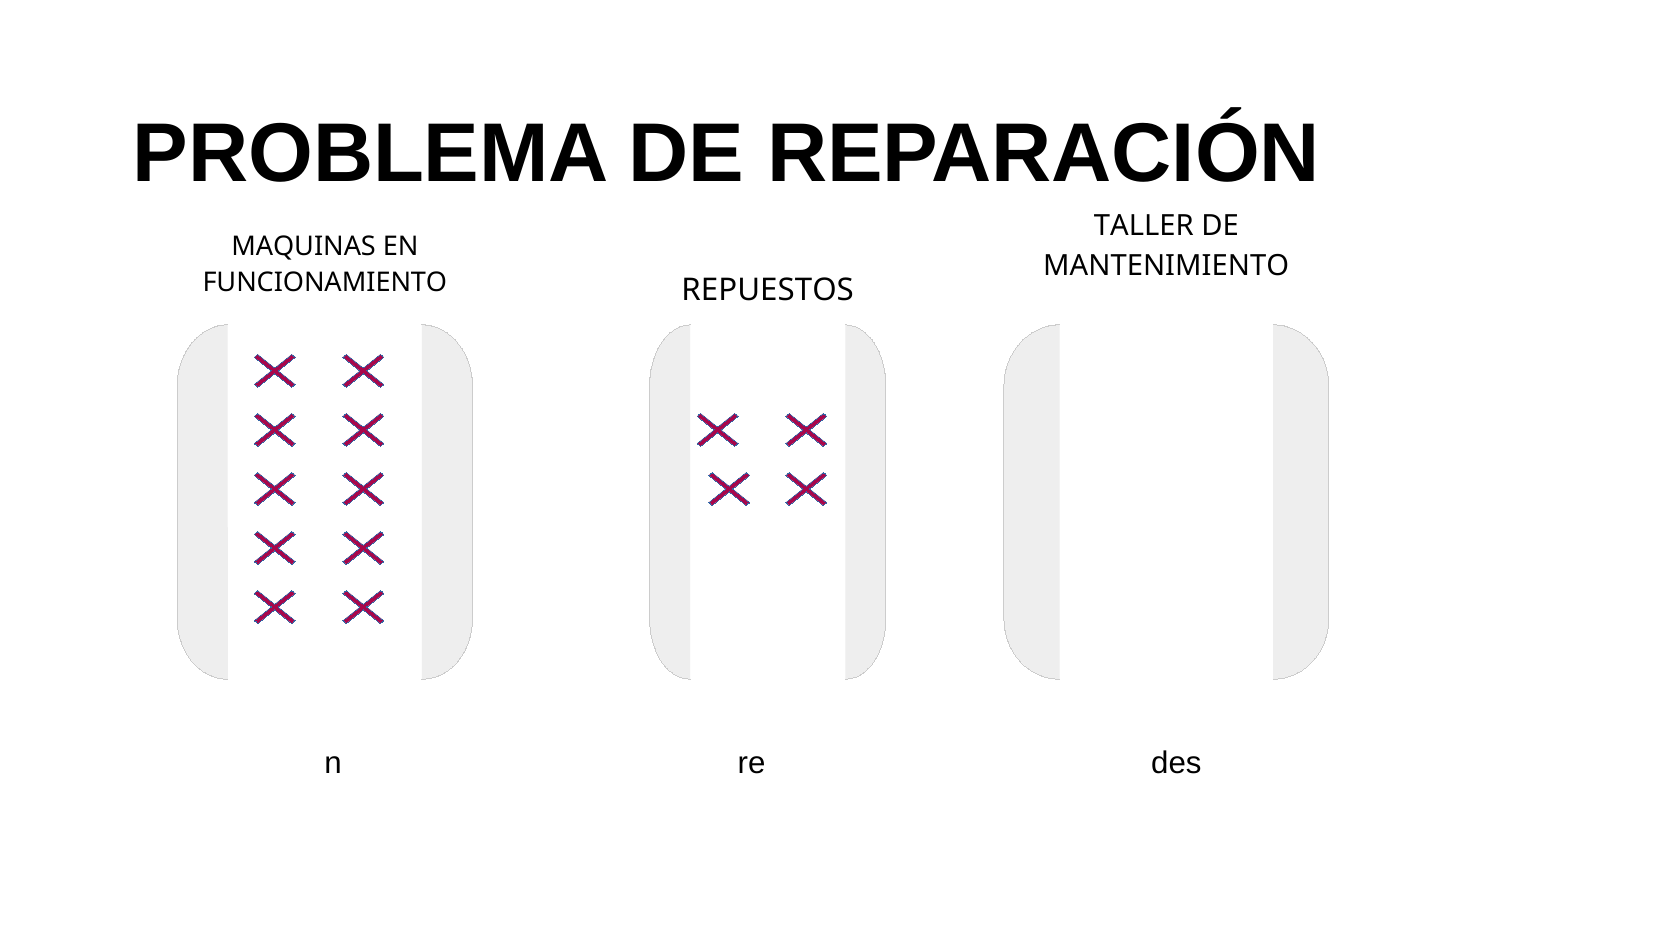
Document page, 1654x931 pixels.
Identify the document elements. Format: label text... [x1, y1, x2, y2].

text_box [342, 354, 384, 388]
text_box [254, 354, 296, 388]
text_box [785, 413, 827, 447]
text_box REPUESTOS [845, 324, 886, 680]
text_box [254, 590, 296, 624]
text_box REPUESTOS [649, 324, 691, 680]
text_box des [1092, 738, 1241, 798]
text_box [342, 472, 384, 506]
text_box MAQUINAS EN FUNCIONAMIENTO [421, 324, 473, 680]
text_box TALLER DE MANTENIMIENTO [1273, 324, 1329, 680]
text_box [697, 413, 739, 447]
text_box [254, 413, 296, 447]
text_box MAQUINAS EN FUNCIONAMIENTO [177, 324, 228, 680]
text_box [785, 472, 827, 506]
text_box TALLER DE MANTENIMIENTO [1003, 324, 1060, 680]
text_box [708, 472, 750, 506]
text_box PROBLEMA DE REPARACIÓN [118, 5, 1625, 296]
text_box n [265, 738, 414, 798]
text_box [342, 413, 384, 447]
text_box [342, 590, 384, 624]
text_box [342, 531, 384, 565]
text_box re [679, 738, 827, 798]
text_box [254, 531, 296, 565]
text_box [254, 472, 296, 506]
